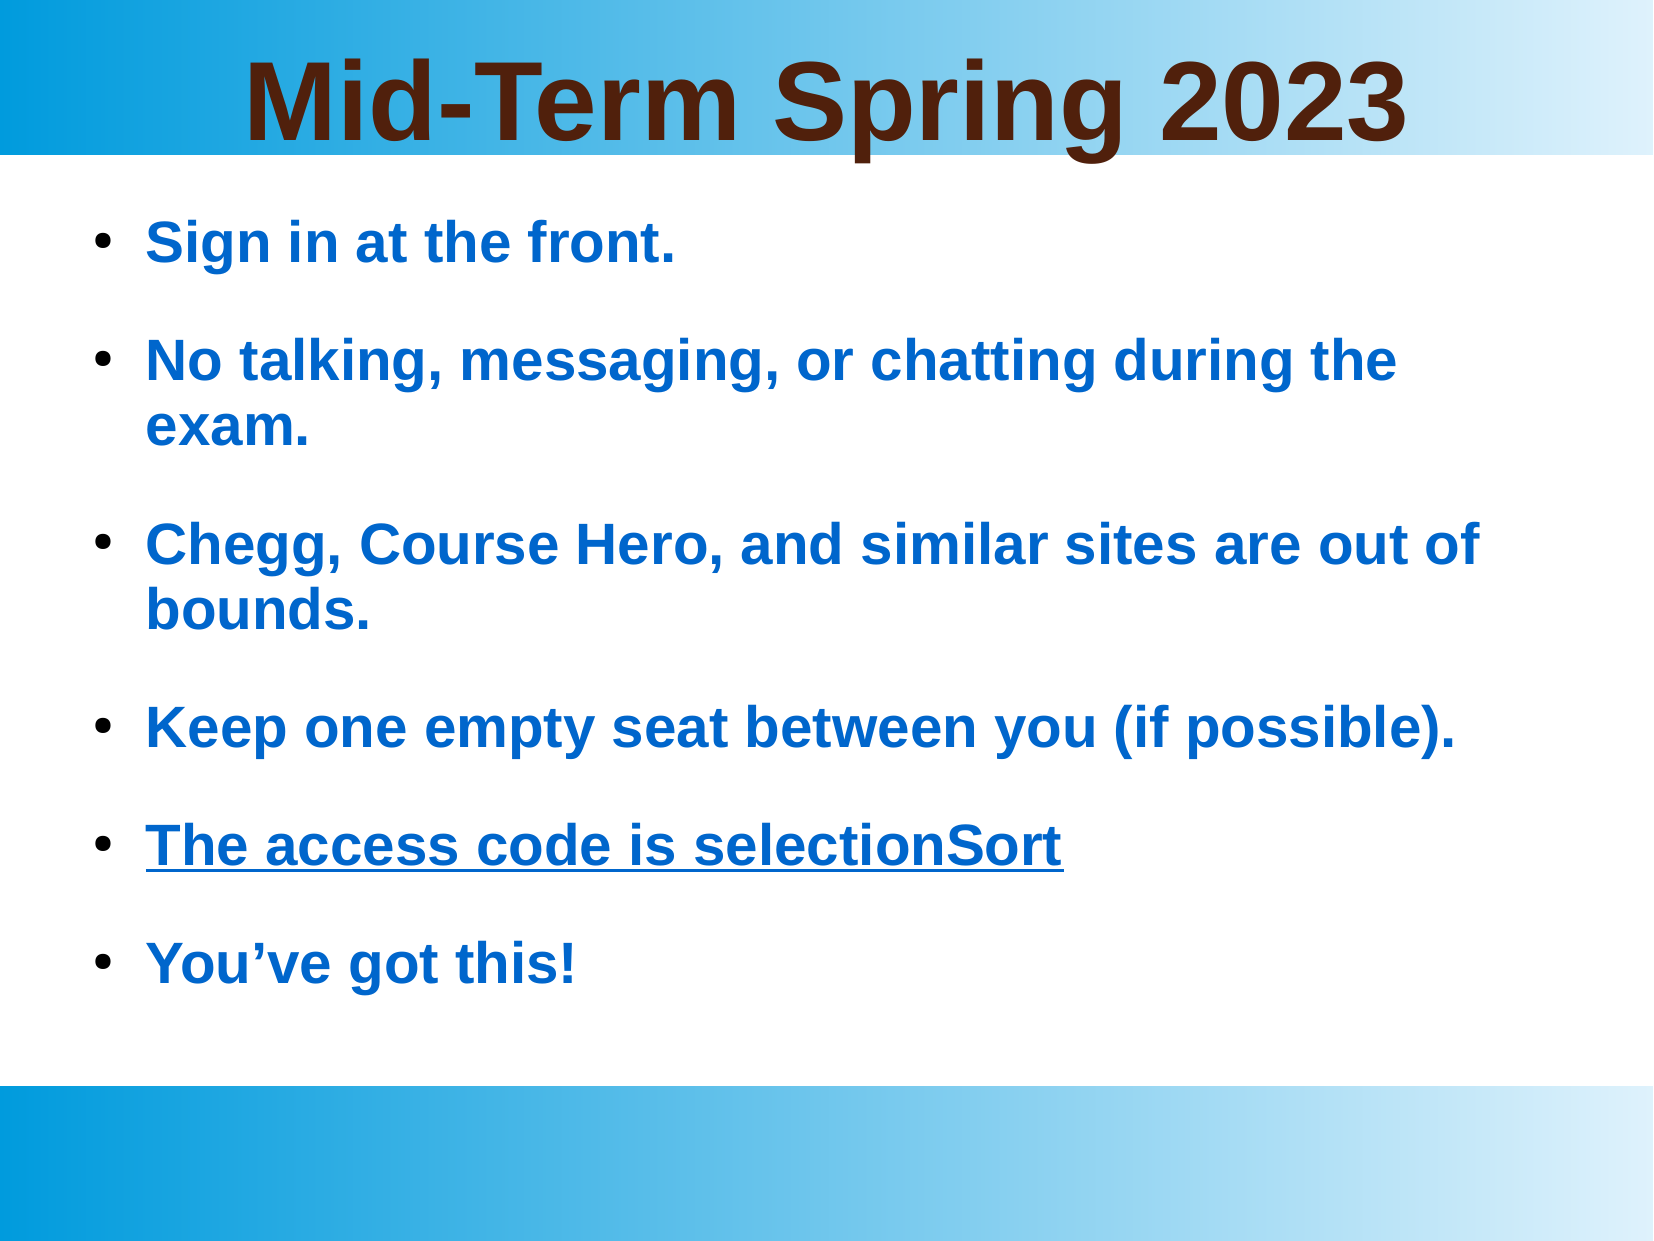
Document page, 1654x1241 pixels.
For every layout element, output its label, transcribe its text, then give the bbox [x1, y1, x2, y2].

title Mid-Term Spring 2023 [82, 38, 1571, 165]
list Sign in at the front. No talking, messaging, or chatting during the exam. Chegg, Course Hero, and similar sites are out of bounds. Keep one empty seat between you (if possible). The access code is selectionSort You’ve got this! [75, 210, 1571, 1066]
